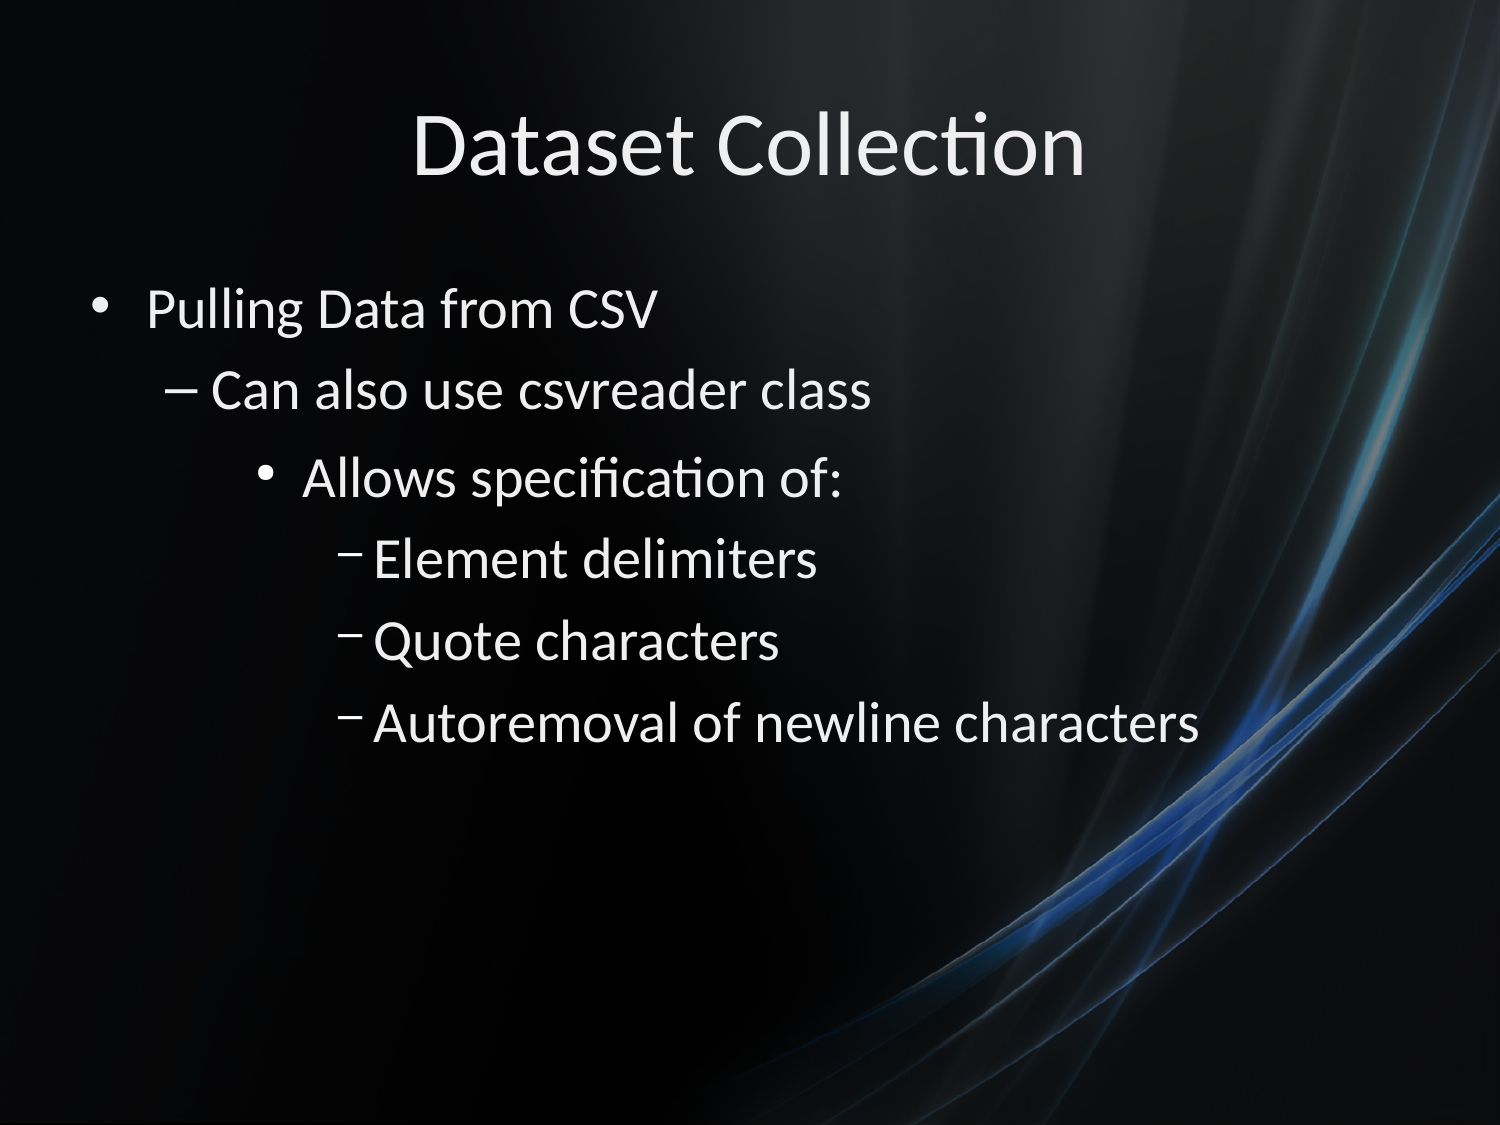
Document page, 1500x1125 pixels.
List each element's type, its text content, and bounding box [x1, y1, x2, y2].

picture [0, 0, 1500, 1125]
title Dataset Collection [75, 45, 1425, 233]
list Pulling Data from CSV Can also use csvreader class Allows specification of: Element delimiters Quote characters Autoremoval of newline characters [75, 262, 1425, 1005]
